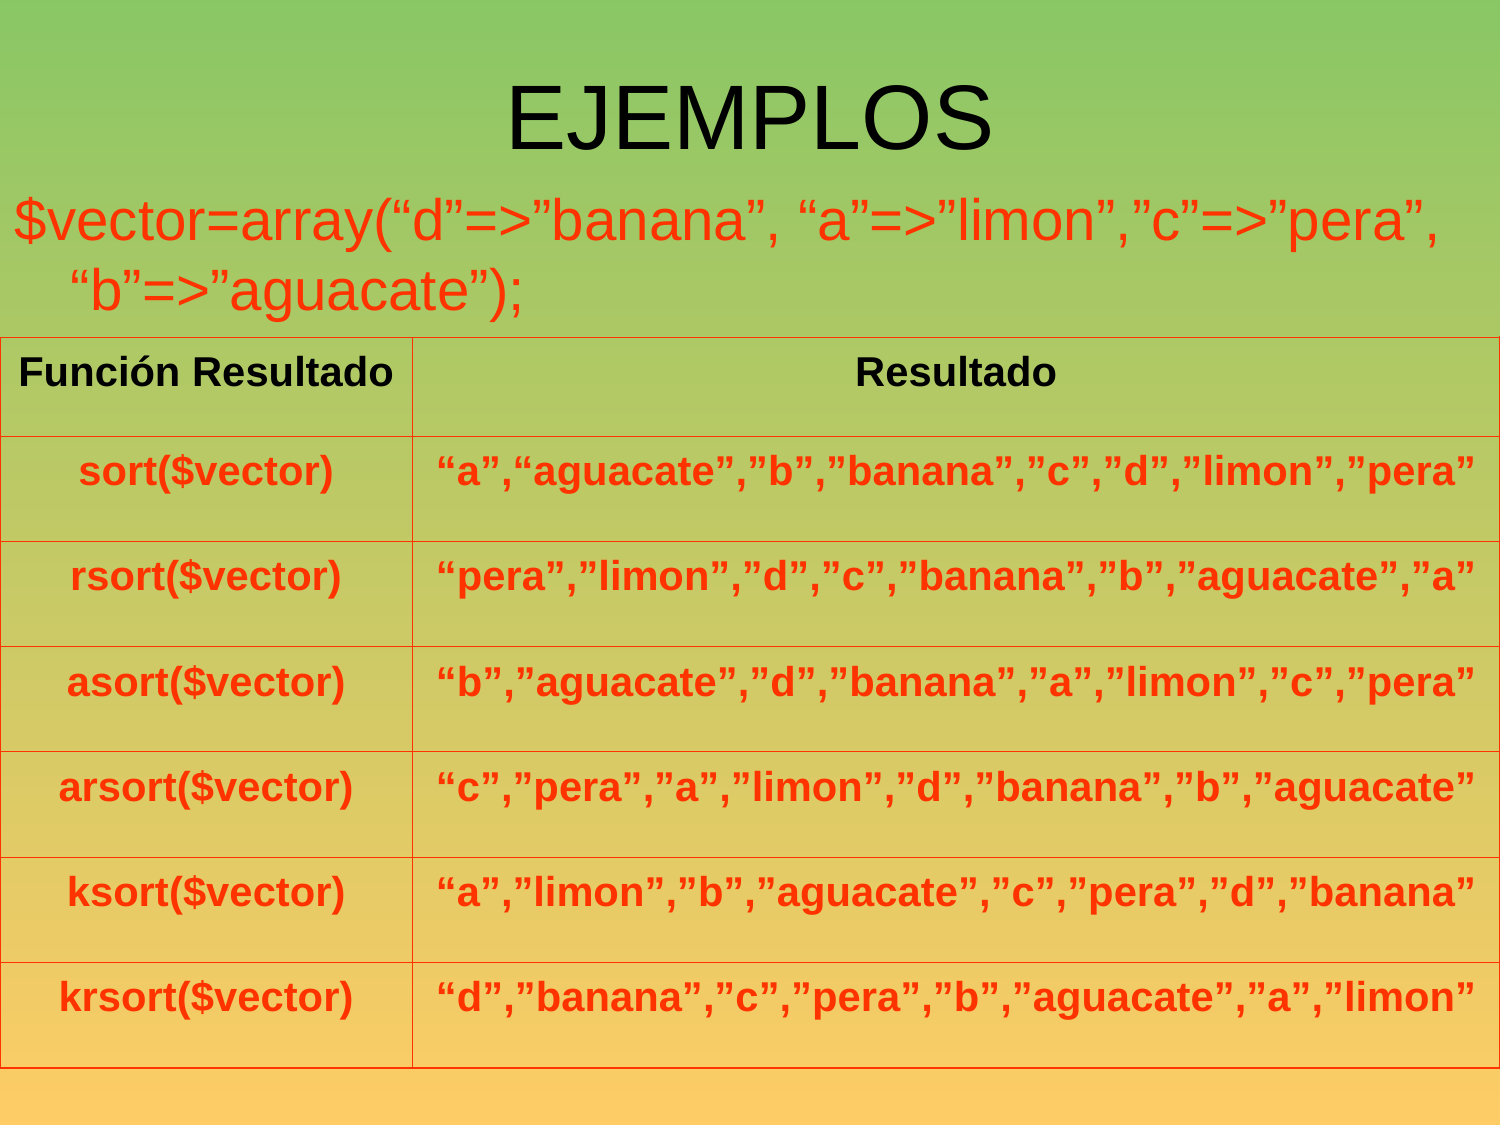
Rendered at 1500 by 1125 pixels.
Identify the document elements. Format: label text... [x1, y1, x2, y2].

list $vector=array(“d”=>”banana”, “a”=>”limon”,”c”=>”pera”, “b”=>”aguacate”); [0, 225, 1463, 337]
table_header Función Resultado [1, 338, 412, 436]
table_cell krsort($vector) [1, 963, 412, 1067]
table_cell “a”,”limon”,”b”,”aguacate”,”c”,”pera”,”d”,”banana” [413, 858, 1499, 962]
table_cell asort($vector) [1, 647, 412, 751]
table_cell “d”,”banana”,”c”,”pera”,”b”,”aguacate”,”a”,”limon” [413, 963, 1499, 1067]
table_cell “a”,“aguacate”,”b”,”banana”,”c”,”d”,”limon”,”pera” [413, 437, 1499, 541]
table_cell rsort($vector) [1, 542, 412, 646]
title EJEMPLOS [0, 0, 1500, 225]
table_cell ksort($vector) [1, 858, 412, 962]
table_header Resultado [413, 338, 1499, 436]
table_cell sort($vector) [1, 437, 412, 541]
table_cell “b”,”aguacate”,”d”,”banana”,”a”,”limon”,”c”,”pera” [413, 647, 1499, 751]
table_cell “c”,”pera”,”a”,”limon”,”d”,”banana”,”b”,”aguacate” [413, 752, 1499, 857]
table_cell arsort($vector) [1, 752, 412, 857]
table_cell “pera”,”limon”,”d”,”c”,”banana”,”b”,”aguacate”,”a” [413, 542, 1499, 646]
